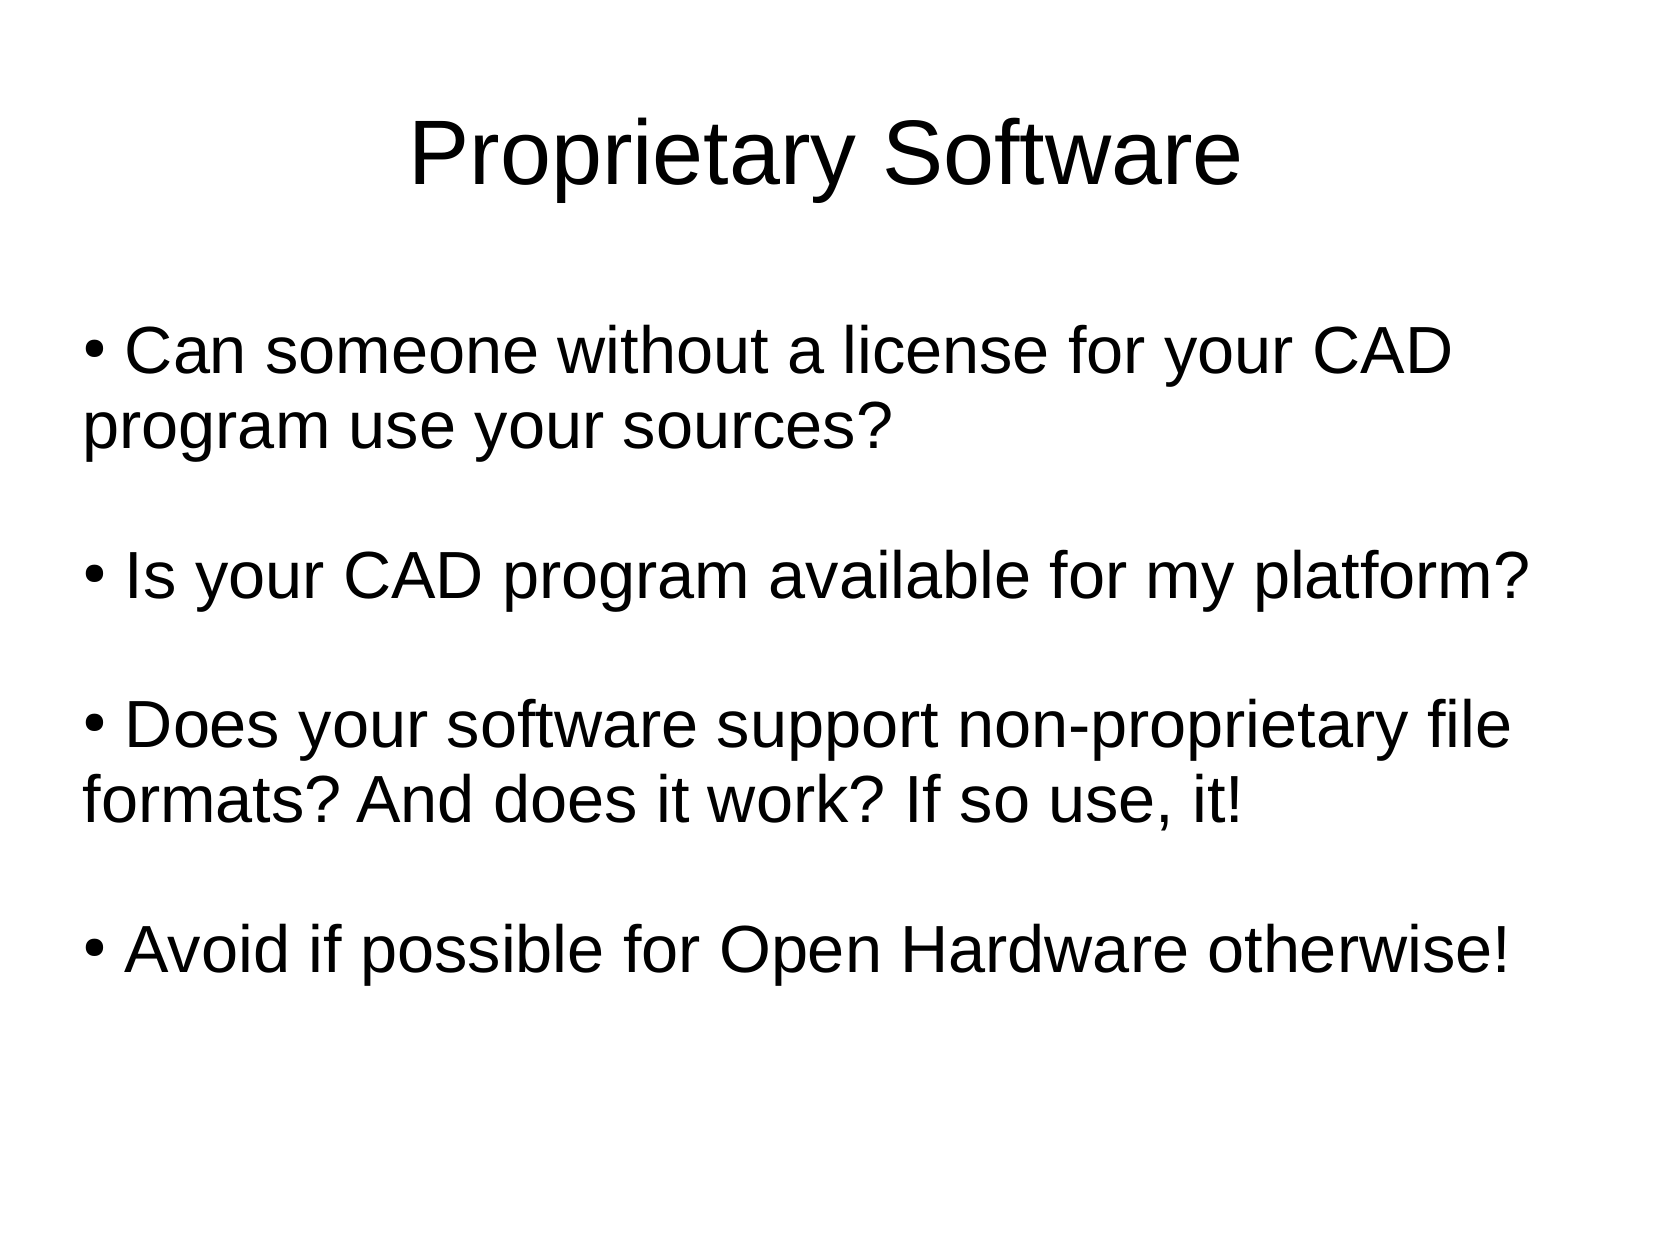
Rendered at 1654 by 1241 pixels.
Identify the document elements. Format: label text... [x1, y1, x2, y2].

title Proprietary Software [82, 49, 1571, 257]
subtitle Can someone without a license for your CAD program use your sources? Is your CAD program available for my platform? Does your software support non-proprietary file formats? And does it work? If so use, it! Avoid if possible for Open Hardware otherwise! [82, 290, 1571, 1241]
